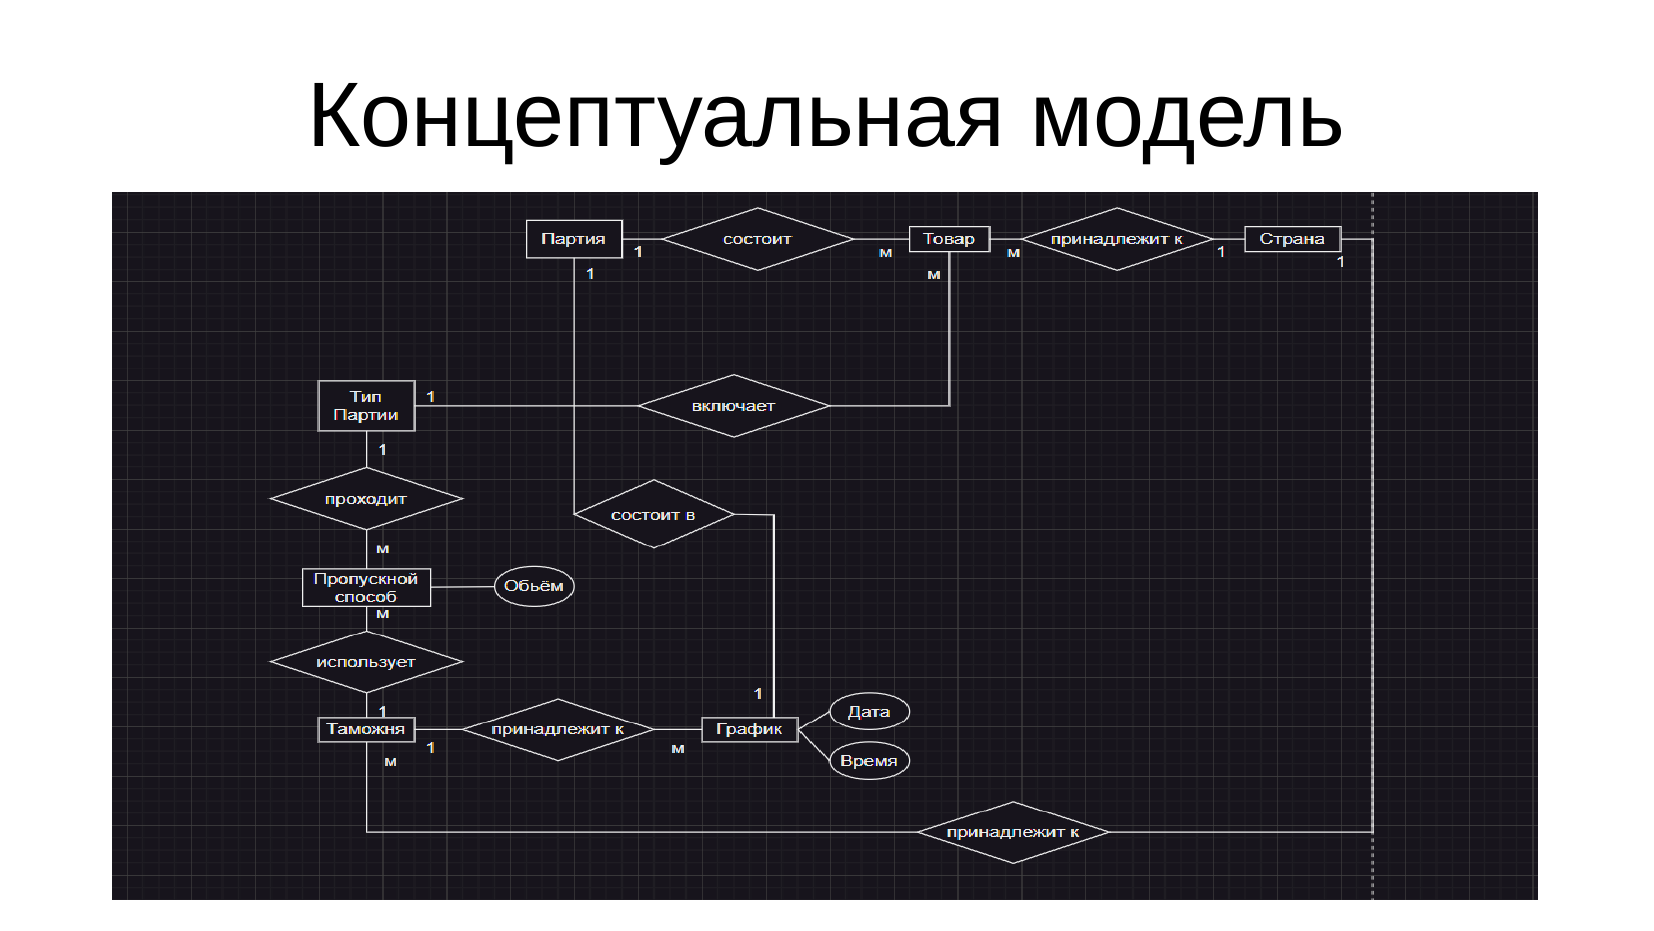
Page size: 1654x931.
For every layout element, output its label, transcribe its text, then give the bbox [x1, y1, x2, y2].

title Концептуальная модель [82, 37, 1571, 193]
picture [112, 192, 1538, 901]
